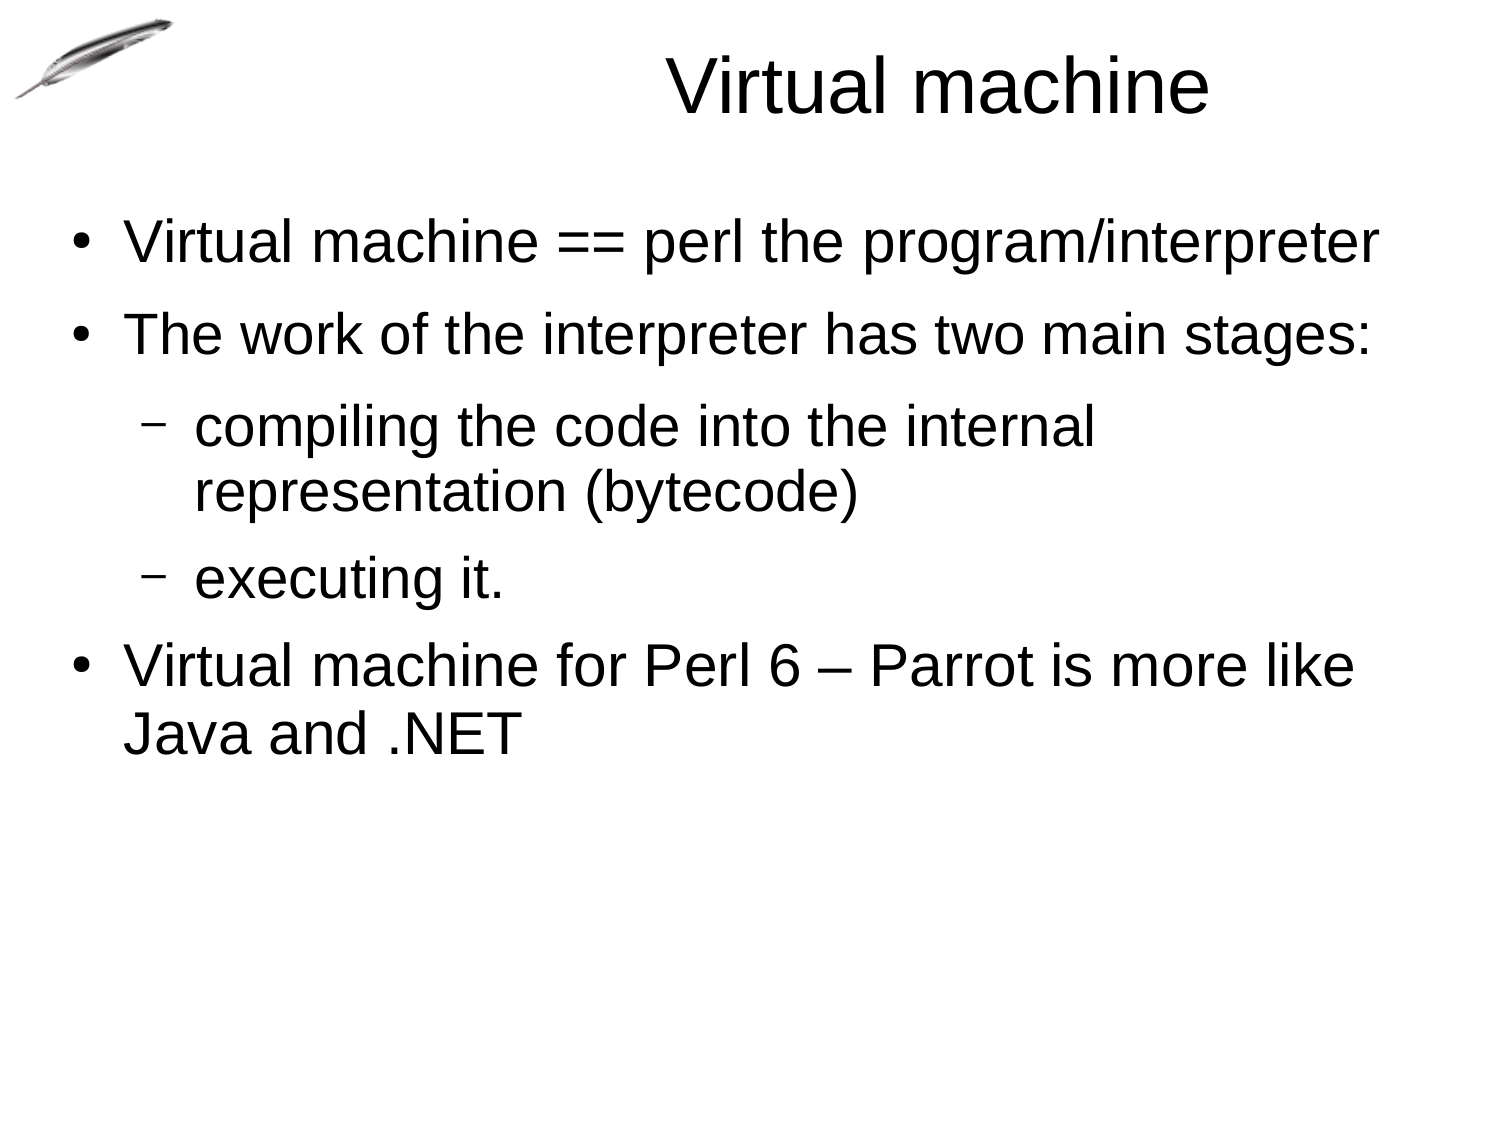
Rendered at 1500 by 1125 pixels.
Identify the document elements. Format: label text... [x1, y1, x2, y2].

list Virtual machine == perl the program/interpreter The work of the interpreter has two main stages: compiling the code into the internal representation (bytecode) executing it. Virtual machine for Perl 6 – Parrot is more like Java and .NET [53, 207, 1447, 1084]
picture [11, 17, 179, 101]
title Virtual machine [419, 0, 1459, 176]
